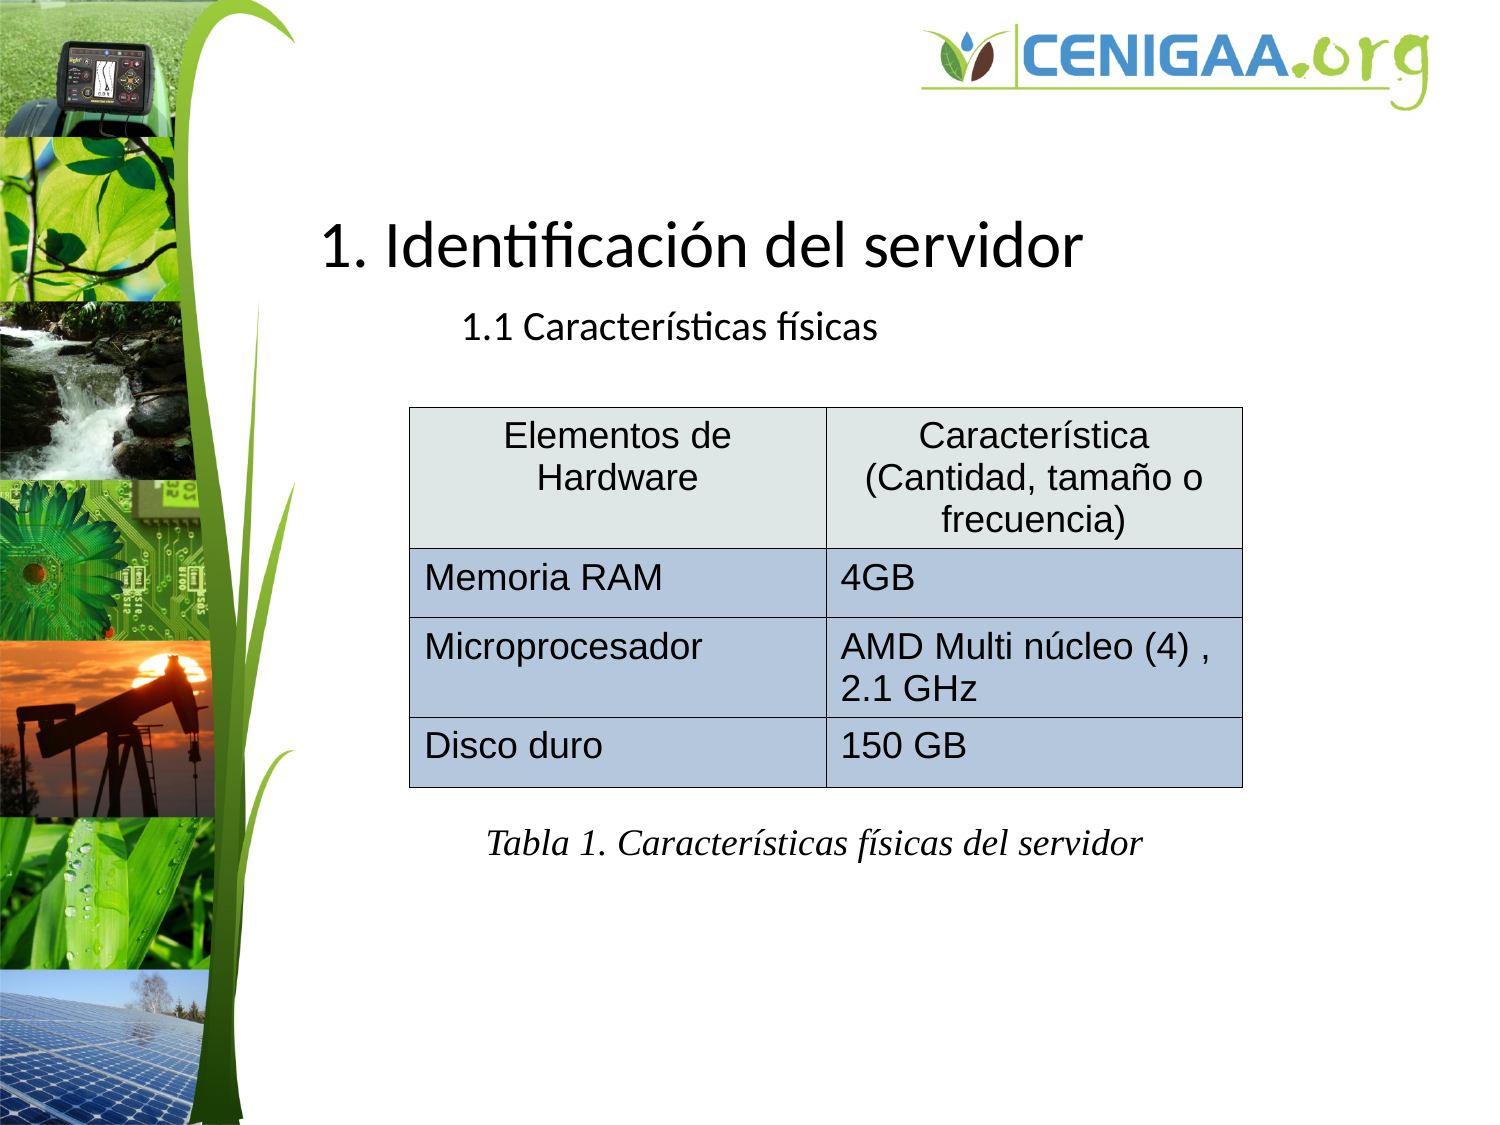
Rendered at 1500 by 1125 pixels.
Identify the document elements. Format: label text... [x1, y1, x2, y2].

table_cell Memoria RAM [410, 549, 826, 617]
text_box Tabla 1. Características físicas del servidor [425, 814, 1205, 872]
table_header Elementos de Hardware [410, 408, 826, 548]
table_header Característica (Cantidad, tamaño o frecuencia) [827, 408, 1242, 548]
picture [0, 0, 1429, 1125]
table_cell AMD Multi núcleo (4) , 2.1 GHz [827, 618, 1242, 717]
table_cell 4GB [827, 549, 1242, 617]
list 1. Identificación del servidor 1.1 Características físicas [248, 200, 1500, 362]
table_cell Disco duro [410, 718, 826, 787]
table_cell 150 GB [827, 718, 1242, 787]
table_cell Microprocesador [410, 618, 826, 717]
